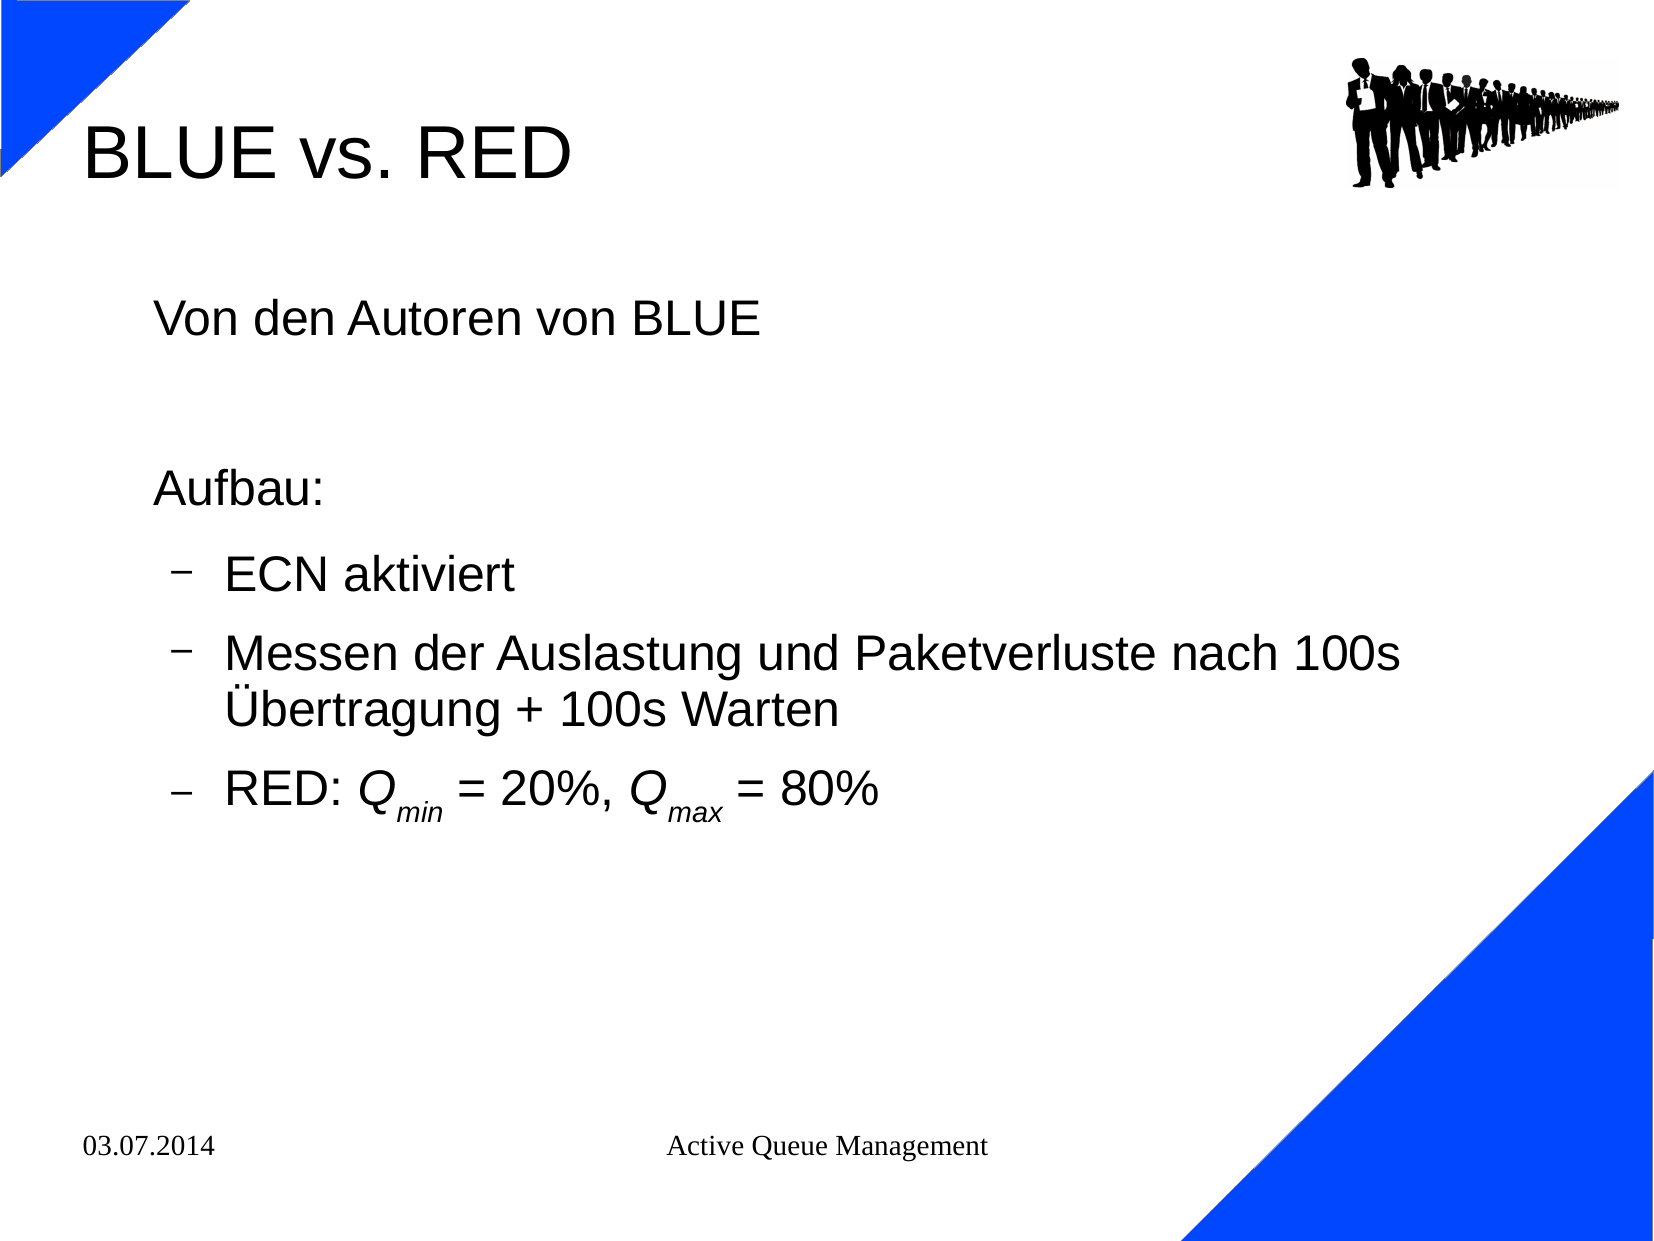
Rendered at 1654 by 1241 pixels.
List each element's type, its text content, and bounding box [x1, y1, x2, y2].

text_box [0, 0, 190, 177]
title BLUE vs. RED [82, 49, 1571, 257]
picture [1346, 58, 1619, 188]
text_box [1180, 770, 1654, 1241]
list Von den Autoren von BLUE Aufbau: ECN aktiviert Messen der Auslastung und Paketverluste nach 100s Übertragung + 100s Warten RED: Qmin = 20%, Qmax = 80% [82, 290, 1571, 1109]
